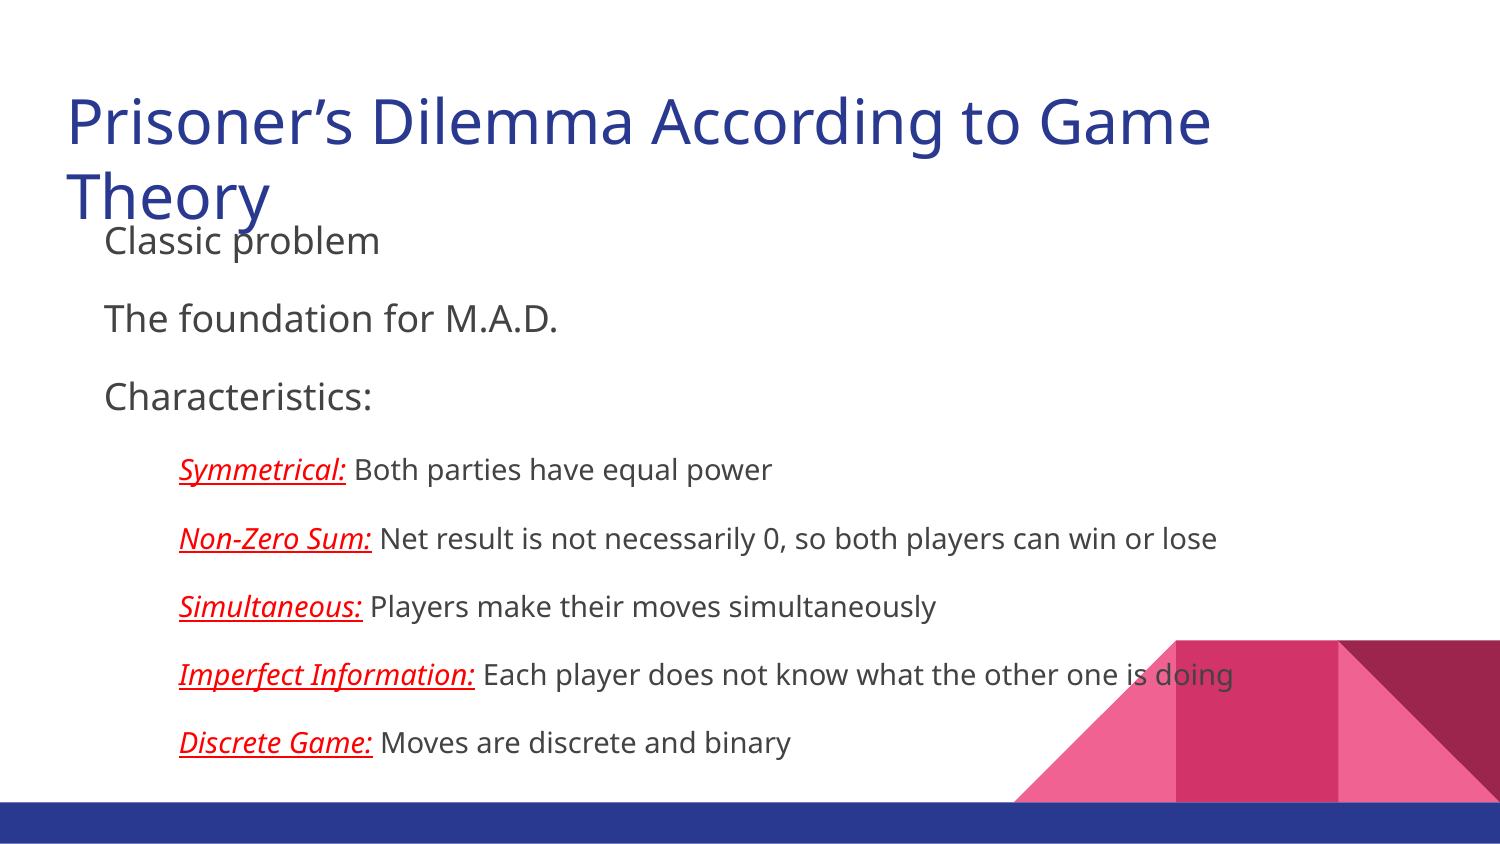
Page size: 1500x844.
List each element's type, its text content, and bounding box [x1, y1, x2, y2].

list Classic problem The foundation for M.A.D. Characteristics: Symmetrical: Both parties have equal power Non-Zero Sum: Net result is not necessarily 0, so both players can win or lose Simultaneous: Players make their moves simultaneously Imperfect Information: Each player does not know what the other one is doing Discrete Game: Moves are discrete and binary [51, 201, 1449, 750]
title Prisoner’s Dilemma According to Game Theory [51, 67, 1449, 167]
